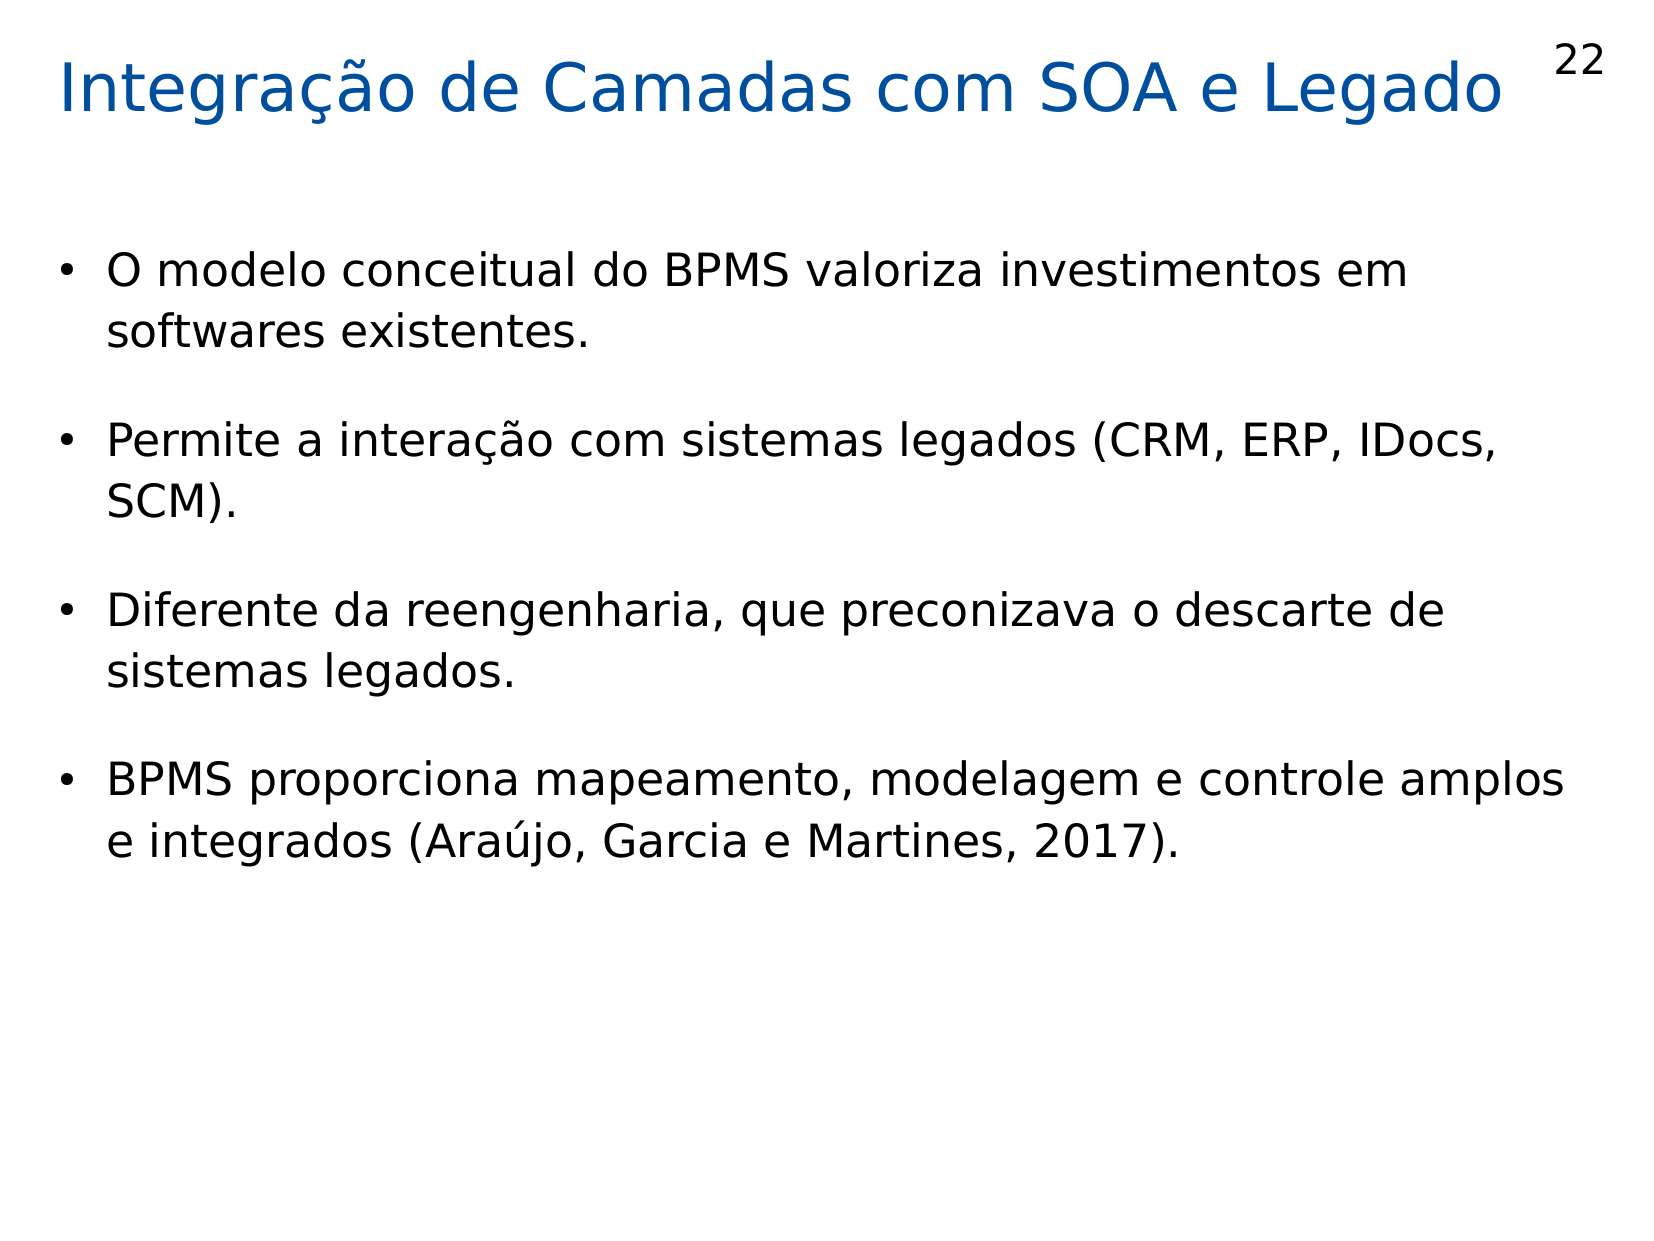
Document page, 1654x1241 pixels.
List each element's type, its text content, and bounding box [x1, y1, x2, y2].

list O modelo conceitual do BPMS valoriza investimentos em softwares existentes. Permite a interação com sistemas legados (CRM, ERP, IDocs, SCM). Diferente da reengenharia, que preconizava o descarte de sistemas legados. BPMS proporciona mapeamento, modelagem e controle amplos e integrados (Araújo, Garcia e Martines, 2017). [59, 236, 1595, 1211]
title Integração de Camadas com SOA e Legado [59, 10, 1506, 167]
